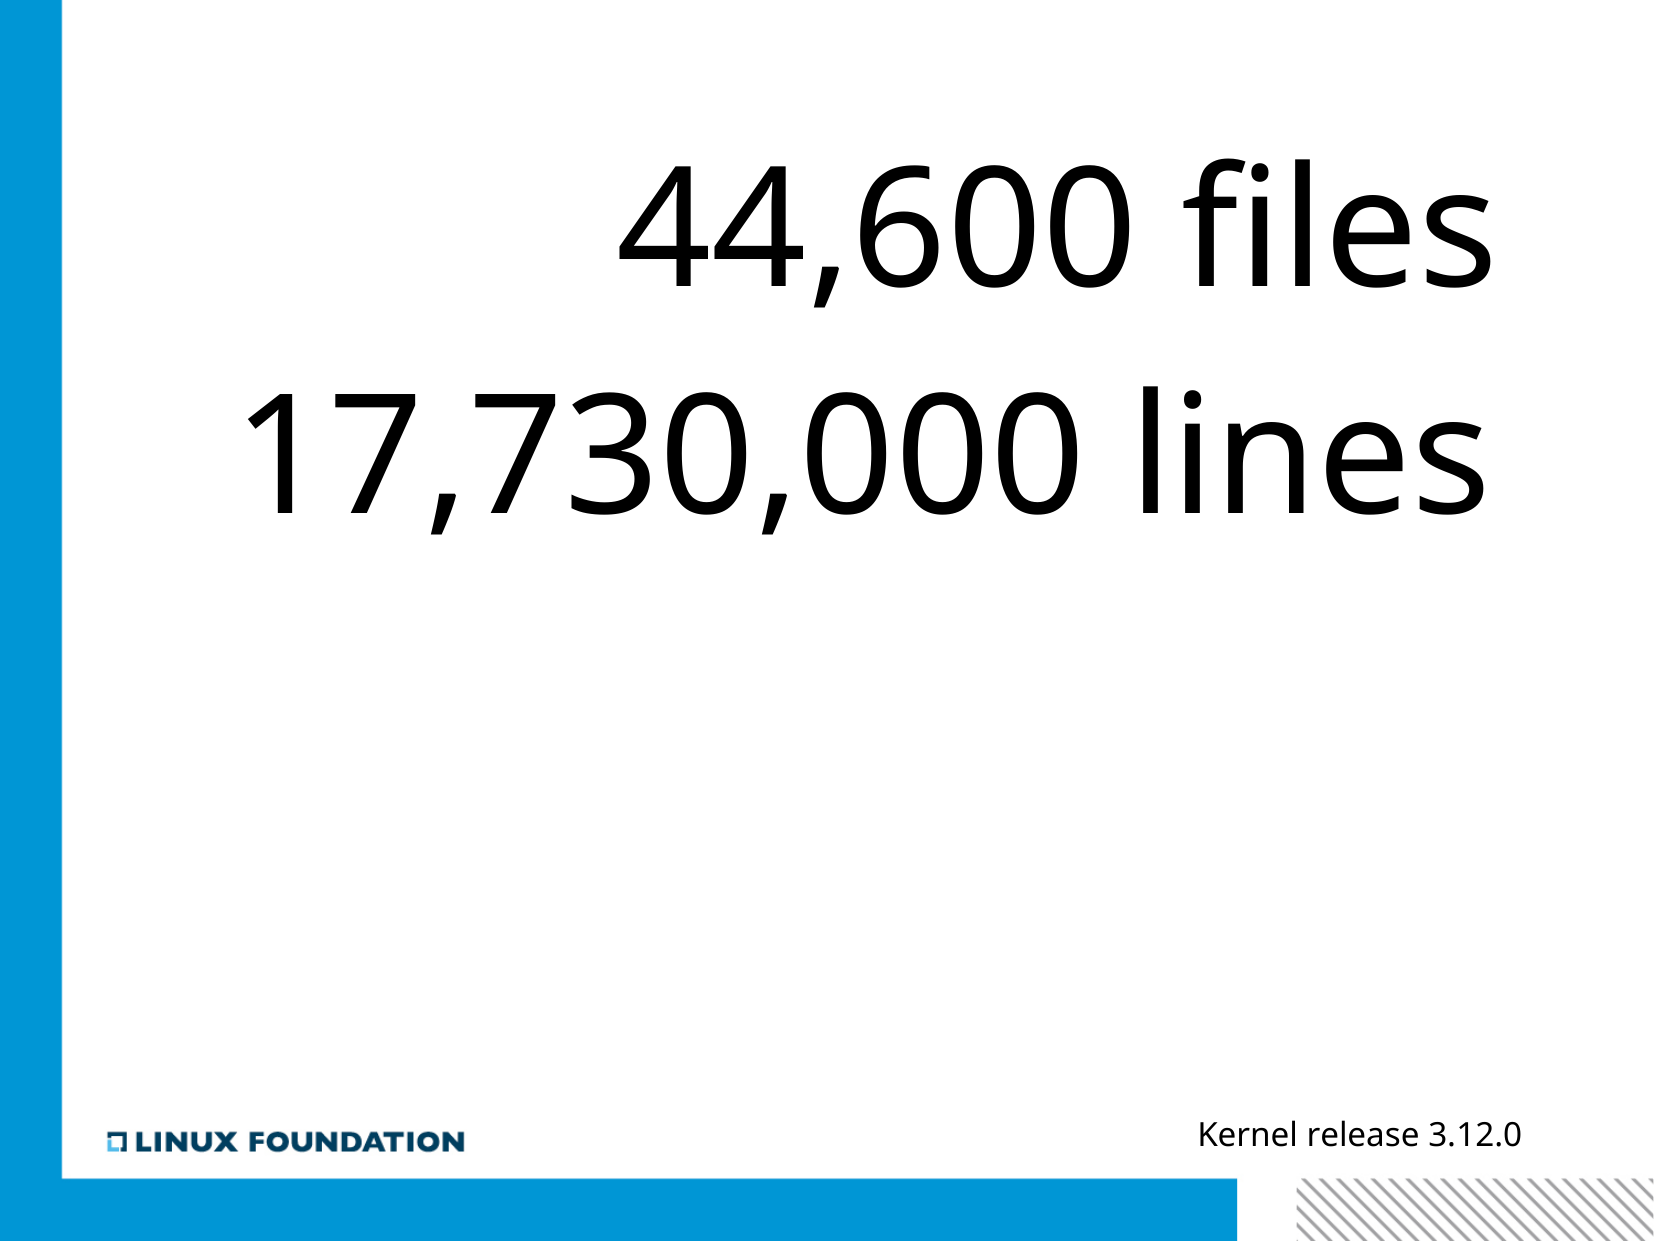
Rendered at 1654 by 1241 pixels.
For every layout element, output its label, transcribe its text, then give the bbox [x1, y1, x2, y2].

picture [62, 0, 1654, 1241]
text_box Kernel release 3.12.0 [1182, 1103, 1540, 1159]
text_box 44,600 files 17,730,000 lines [212, 100, 1537, 516]
